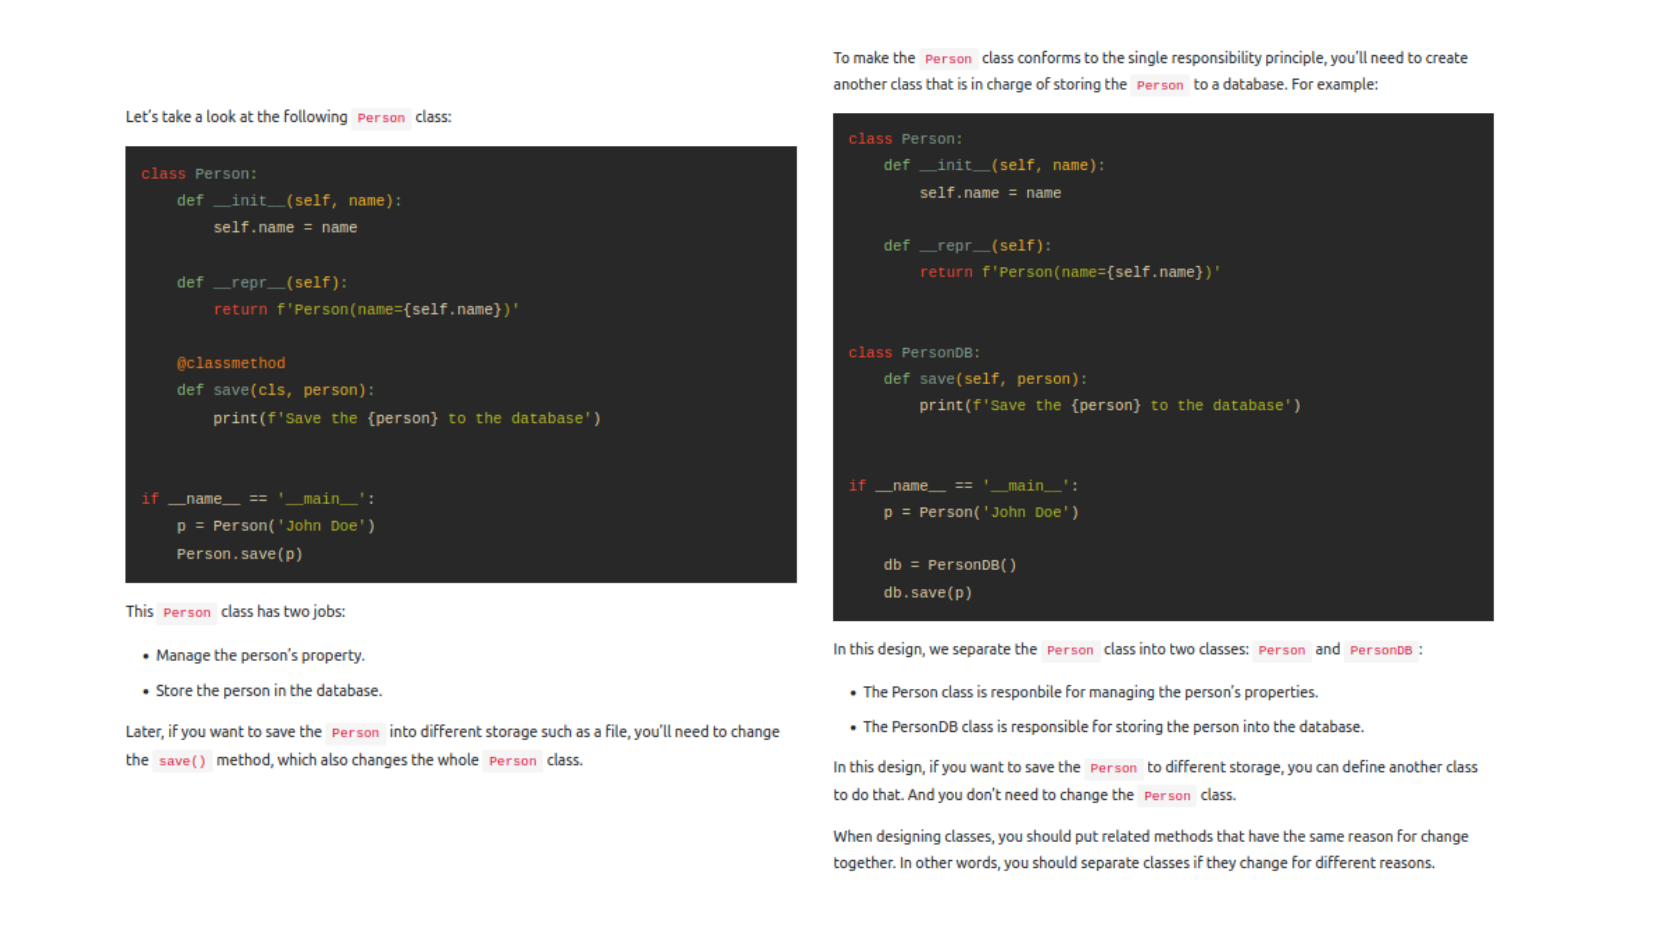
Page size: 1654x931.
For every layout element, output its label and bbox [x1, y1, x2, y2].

picture [818, 44, 1501, 886]
picture [120, 104, 807, 791]
